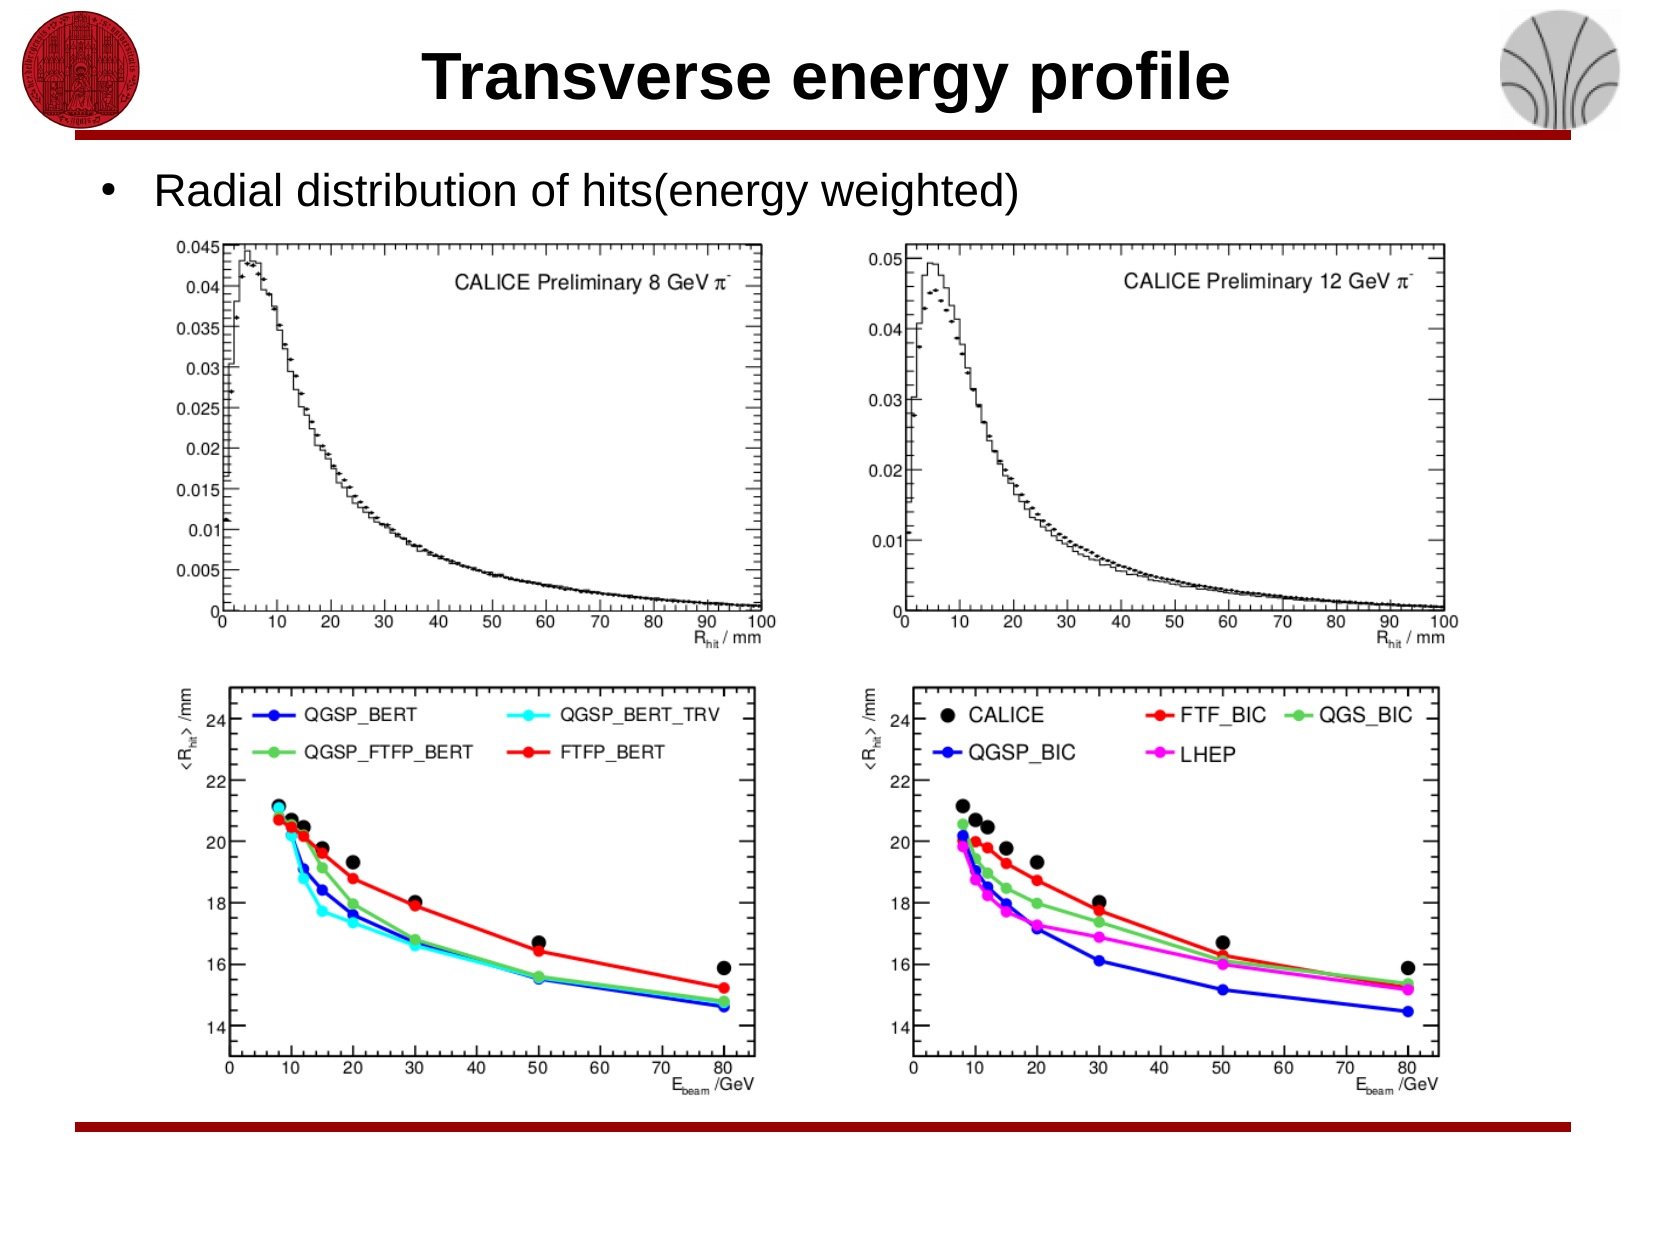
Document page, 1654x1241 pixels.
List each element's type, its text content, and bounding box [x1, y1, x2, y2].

list Radial distribution of hits(energy weighted) [82, 165, 1571, 1111]
picture [20, 9, 141, 130]
picture [1500, 9, 1621, 131]
picture [150, 224, 1471, 1111]
title Transverse energy profile [82, 25, 1571, 127]
